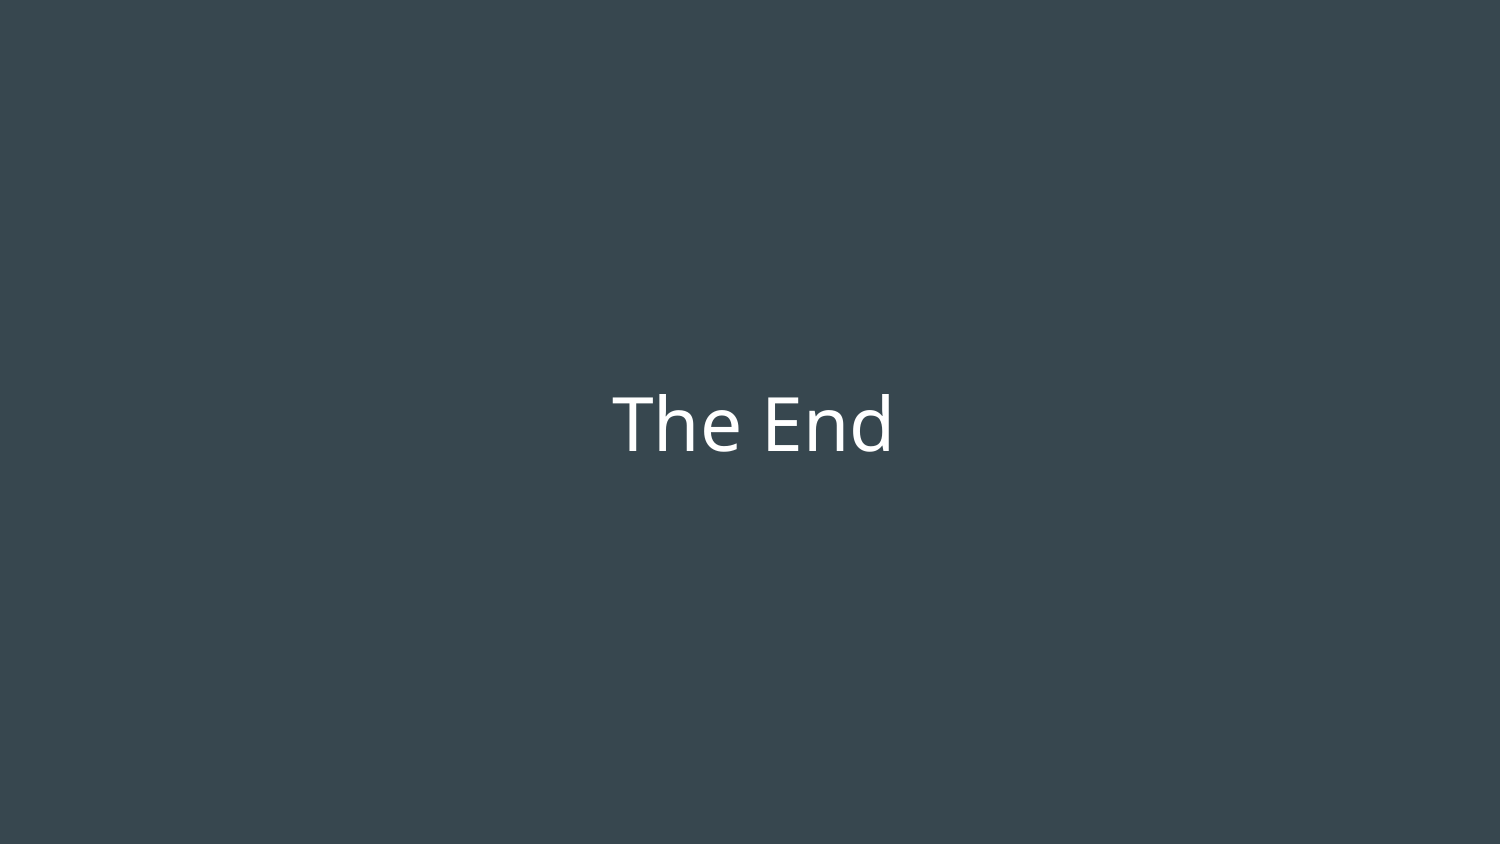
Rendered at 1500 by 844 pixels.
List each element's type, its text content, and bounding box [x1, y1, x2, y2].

title The End [110, 351, 1399, 493]
